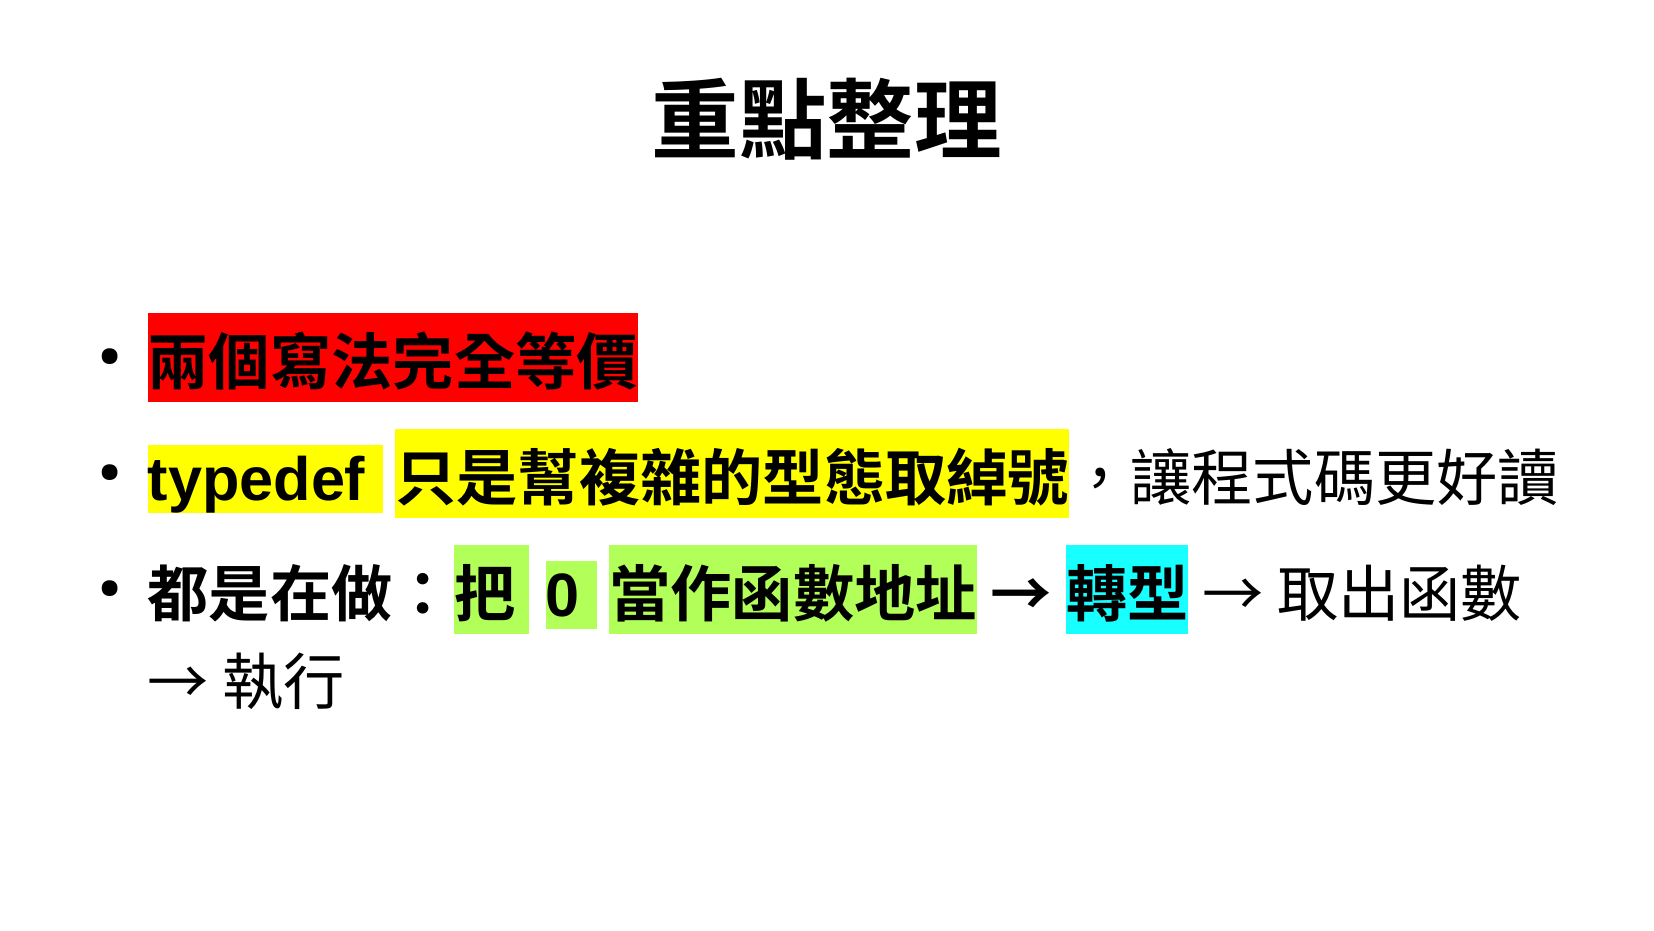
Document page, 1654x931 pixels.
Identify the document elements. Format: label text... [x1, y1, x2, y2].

list 兩個寫法完全等價 typedef 只是幫複雜的型態取綽號，讓程式碼更好讀 都是在做：把 0 當作函數地址 → 轉型 → 取出函數 → 執行 [82, 217, 1571, 758]
title 重點整理 [82, 37, 1571, 193]
